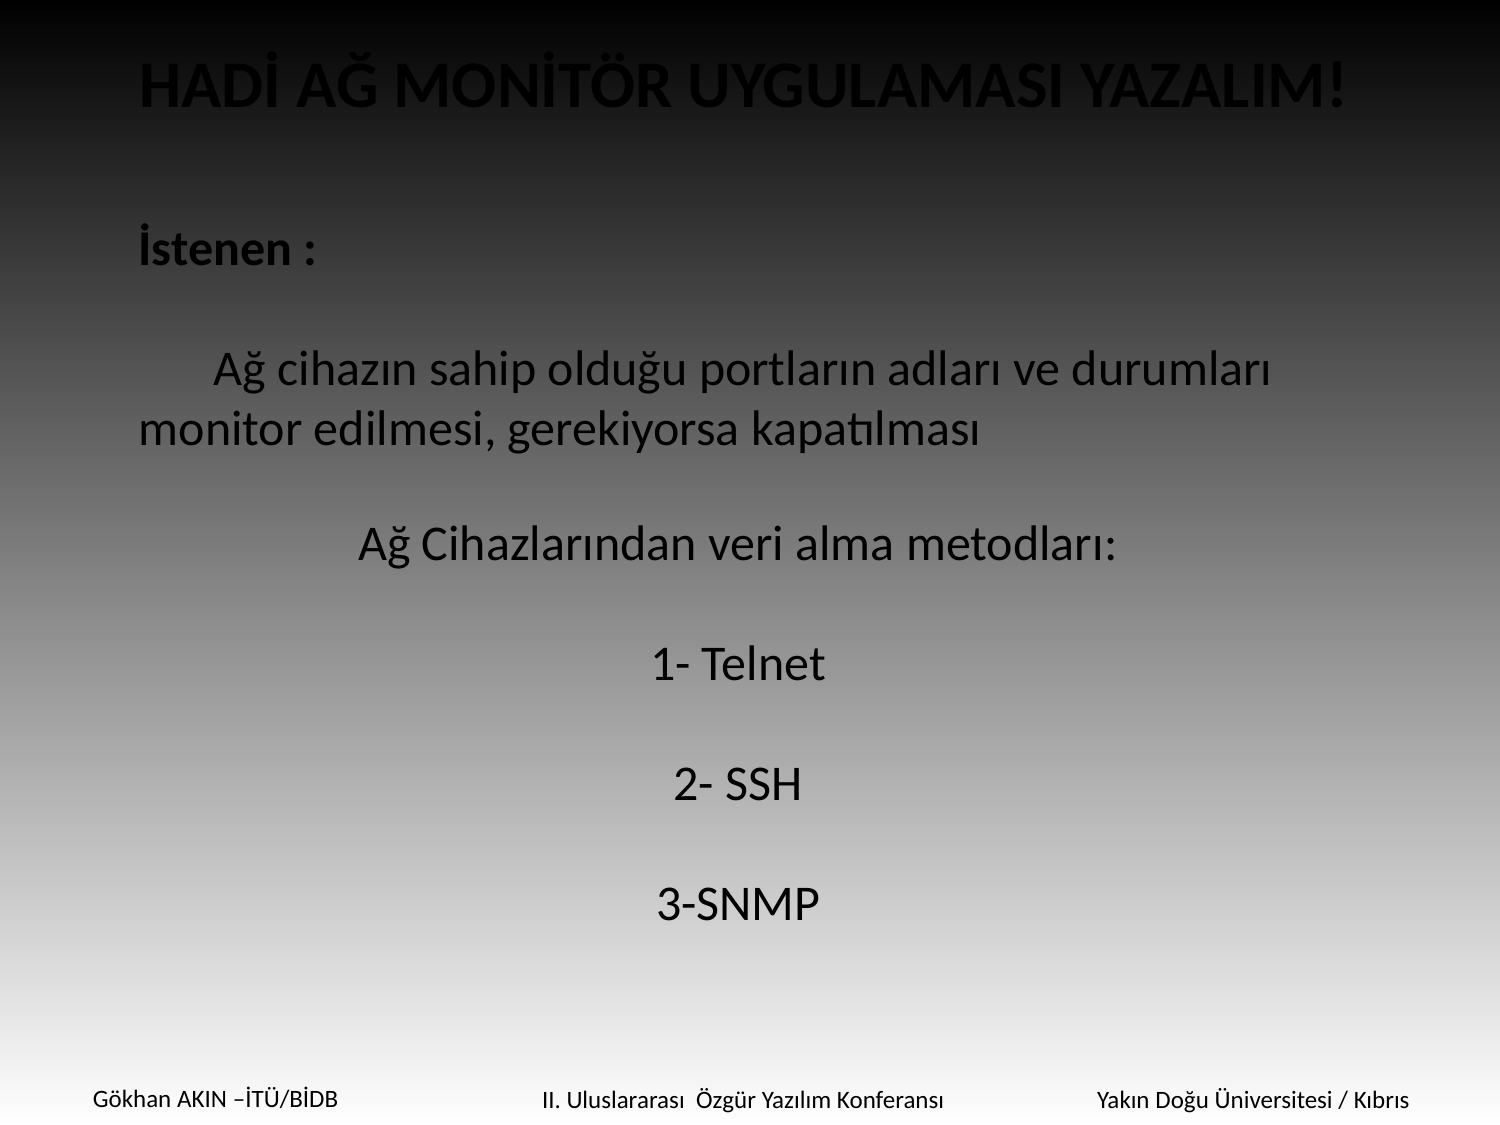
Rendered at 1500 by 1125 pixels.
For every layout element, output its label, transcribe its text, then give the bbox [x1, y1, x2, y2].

text_box HADİ AĞ MONİTÖR UYGULAMASI YAZALIM! [76, 33, 1412, 129]
text_box İstenen : Ağ cihazın sahip olduğu portların adları ve durumları monitor edilmesi, gerekiyorsa kapatılması [123, 208, 1412, 523]
text_box Ağ Cihazlarından veri alma metodları: 1- Telnet 2- SSH 3-SNMP [123, 503, 1353, 939]
